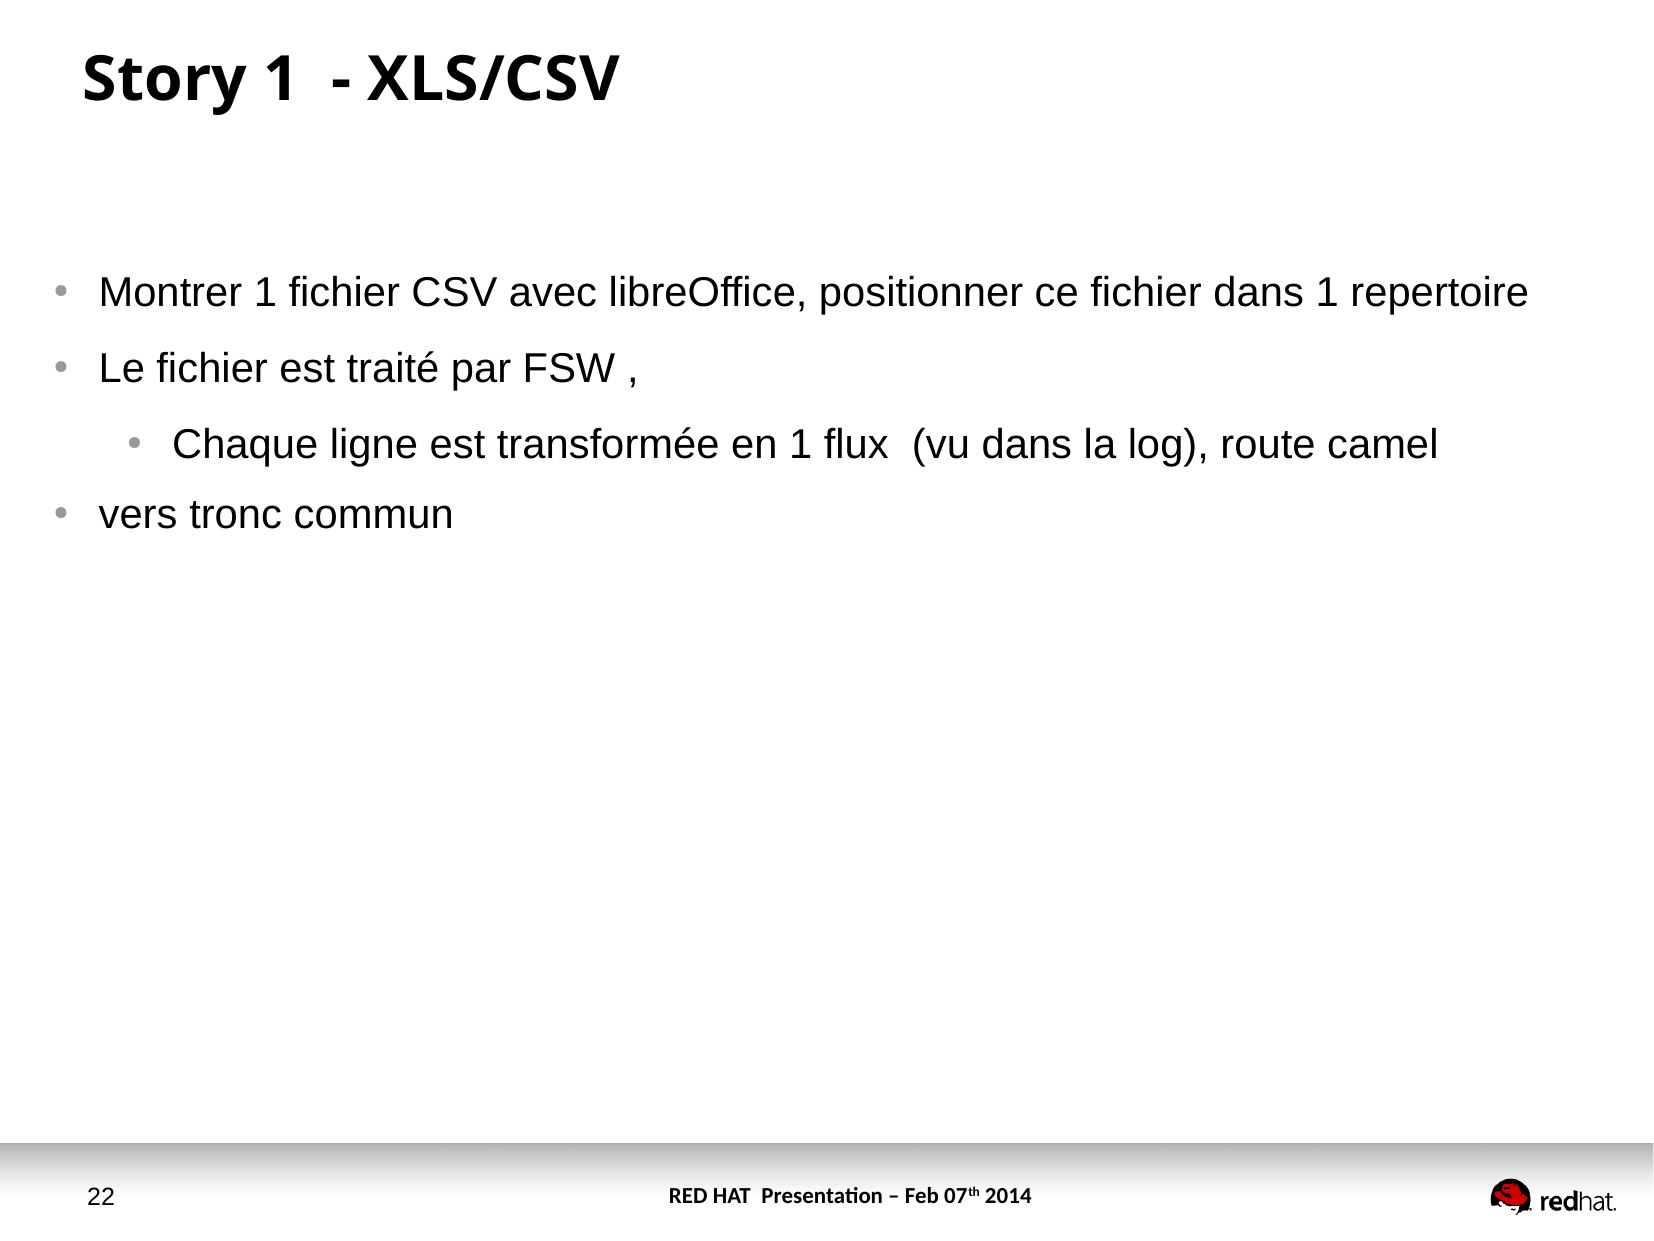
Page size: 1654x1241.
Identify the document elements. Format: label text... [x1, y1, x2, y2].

picture [0, 1143, 1654, 1241]
title Story 1 - XLS/CSV [82, 0, 1571, 180]
list Montrer 1 fichier CSV avec libreOffice, positionner ce fichier dans 1 repertoire Le fichier est traité par FSW , Chaque ligne est transformée en 1 flux (vu dans la log), route camel vers tronc commun [38, 193, 1654, 898]
